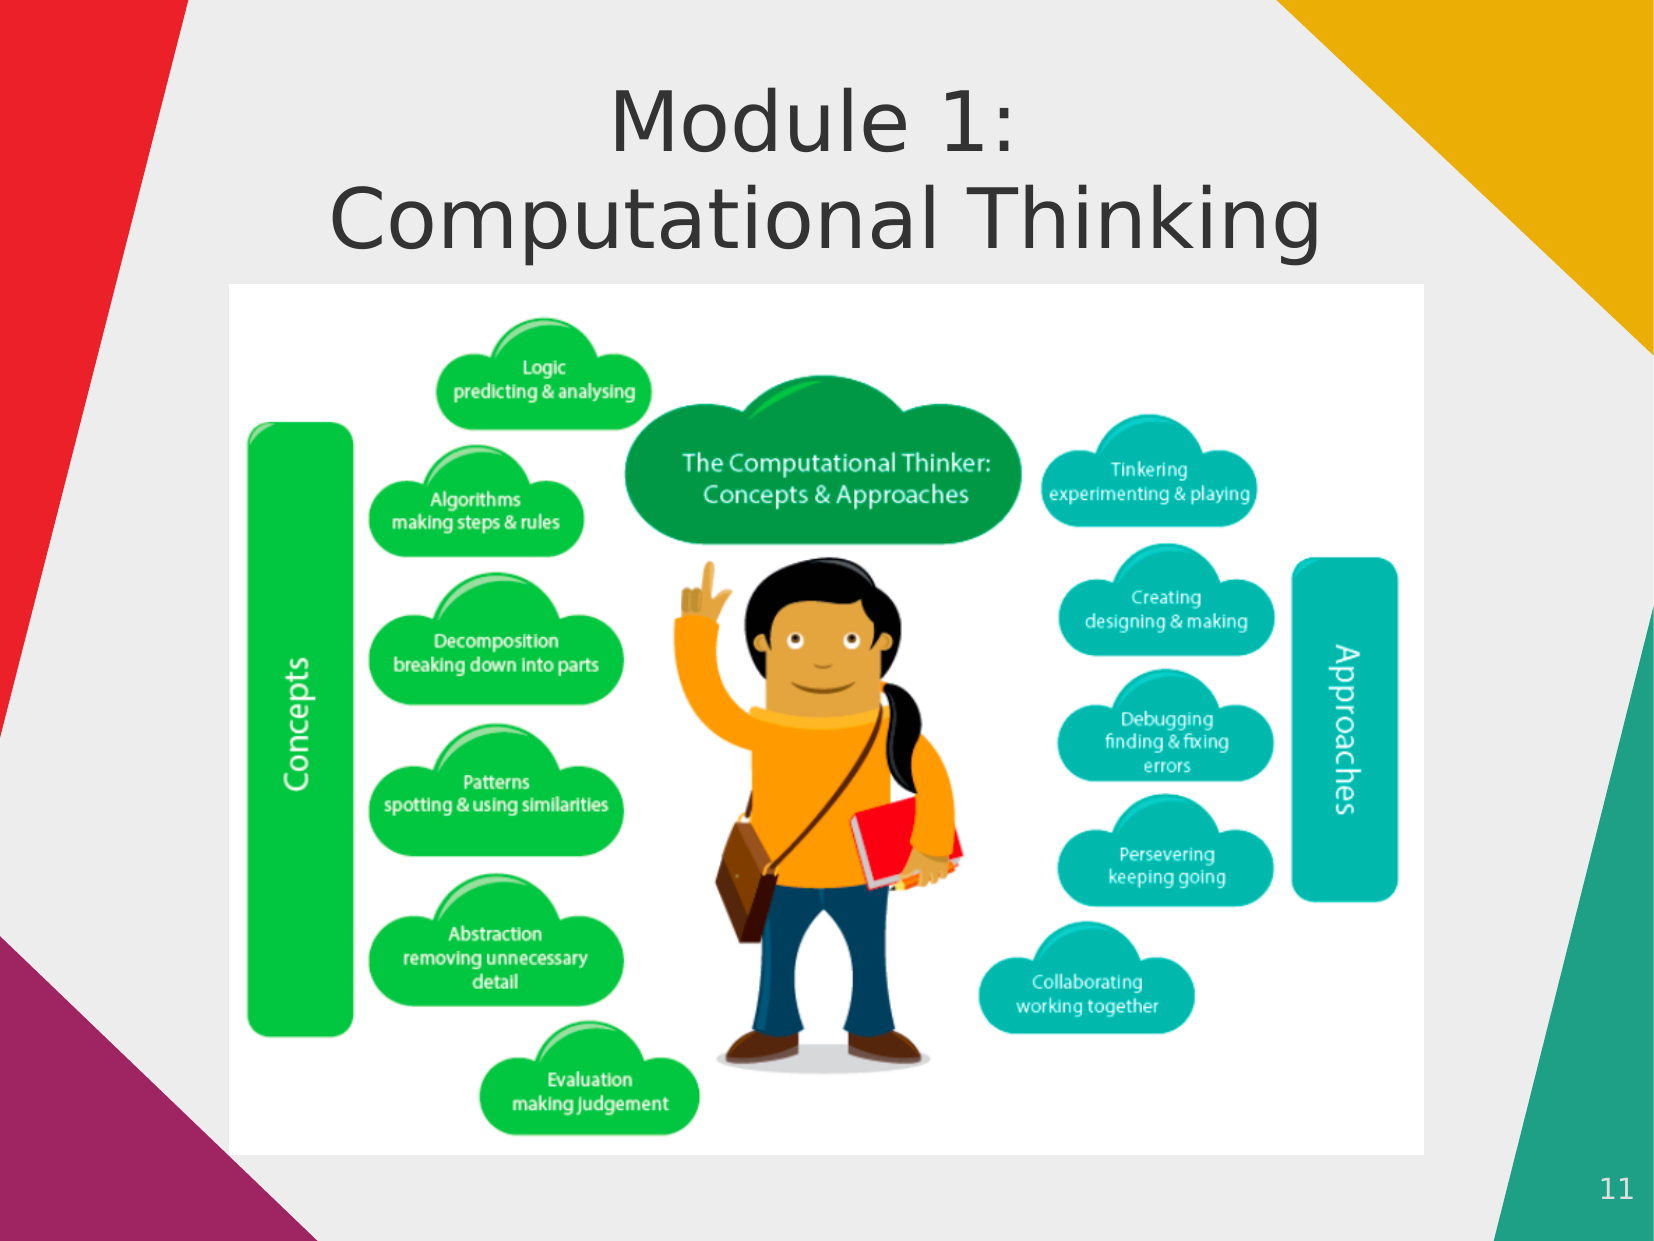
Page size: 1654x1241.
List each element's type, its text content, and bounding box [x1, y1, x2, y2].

picture [229, 284, 1424, 1156]
title Module 1: Computational Thinking [114, 73, 1539, 271]
